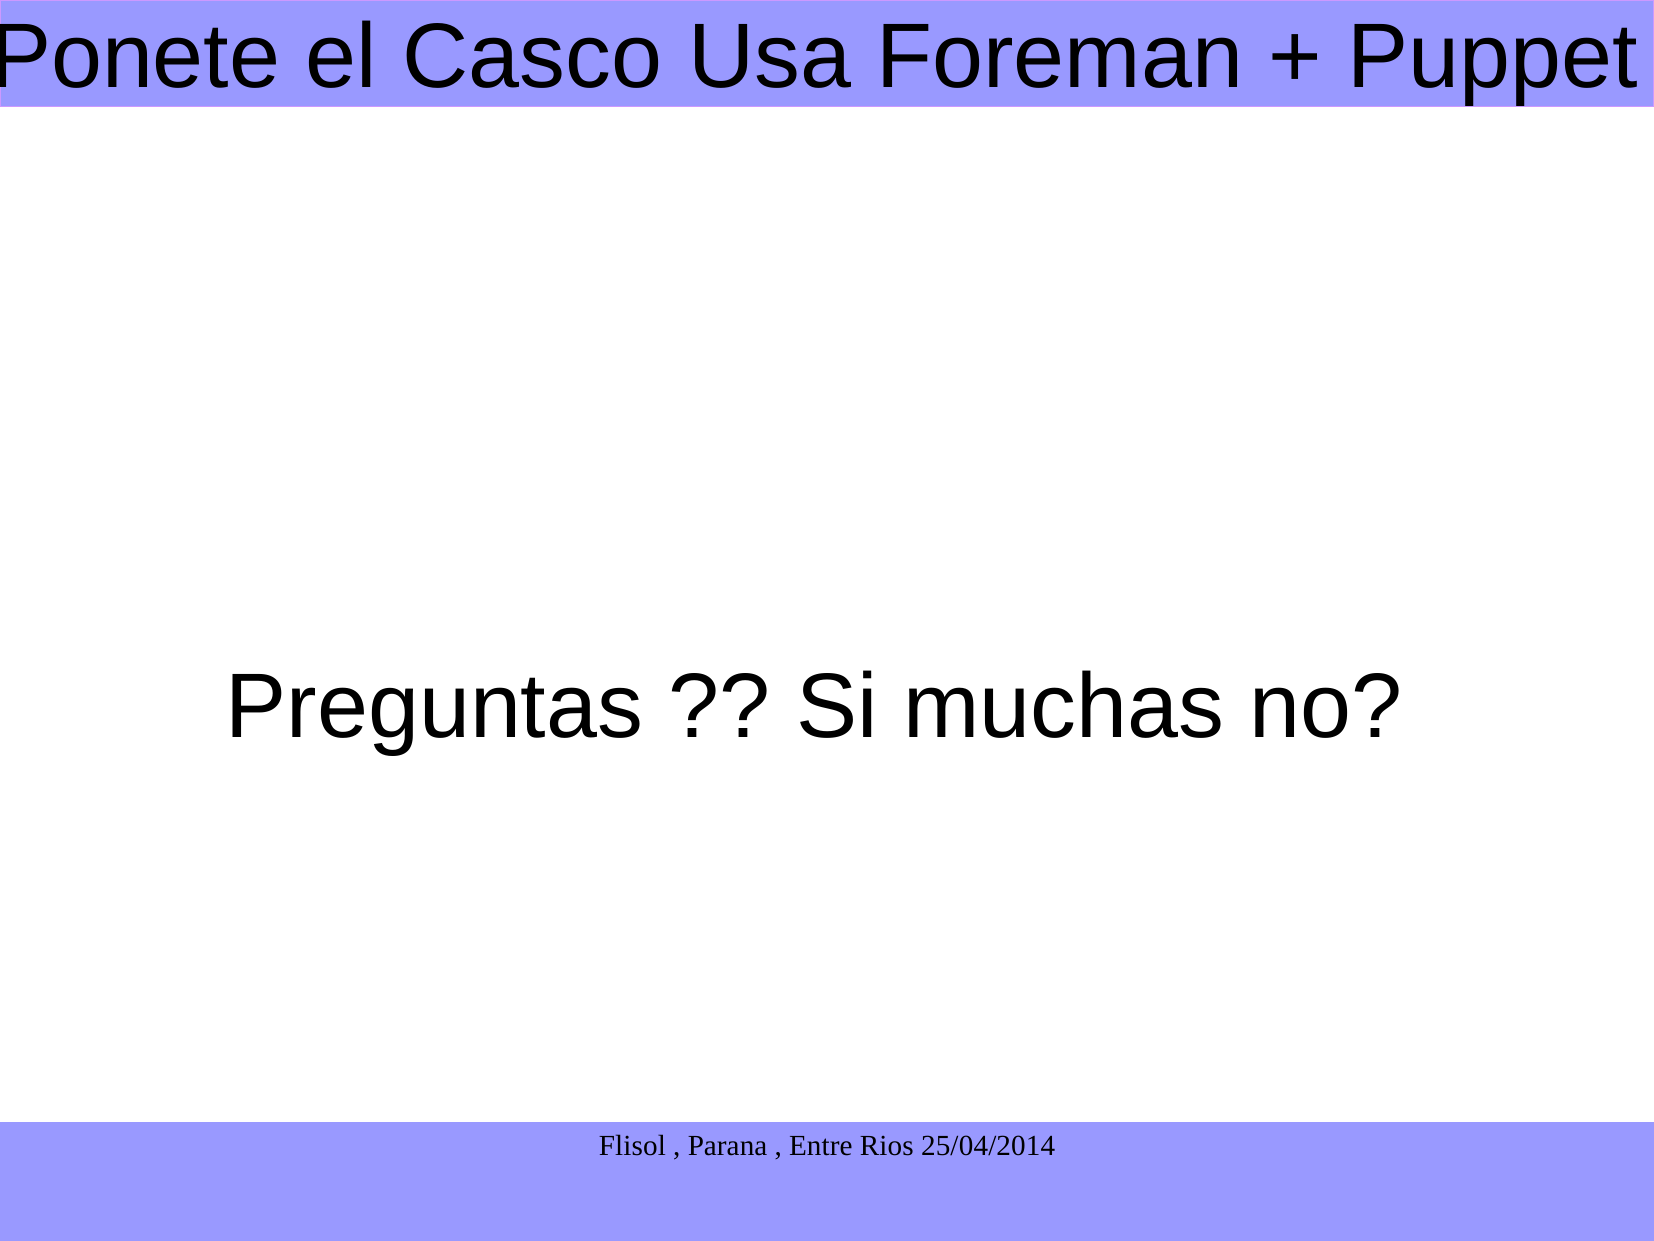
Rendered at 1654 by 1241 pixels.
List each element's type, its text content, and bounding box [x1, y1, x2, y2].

subtitle Preguntas ?? Si muchas no? [70, 308, 1559, 1028]
title Ponete el Casco Usa Foreman + Puppet [0, 0, 1654, 160]
